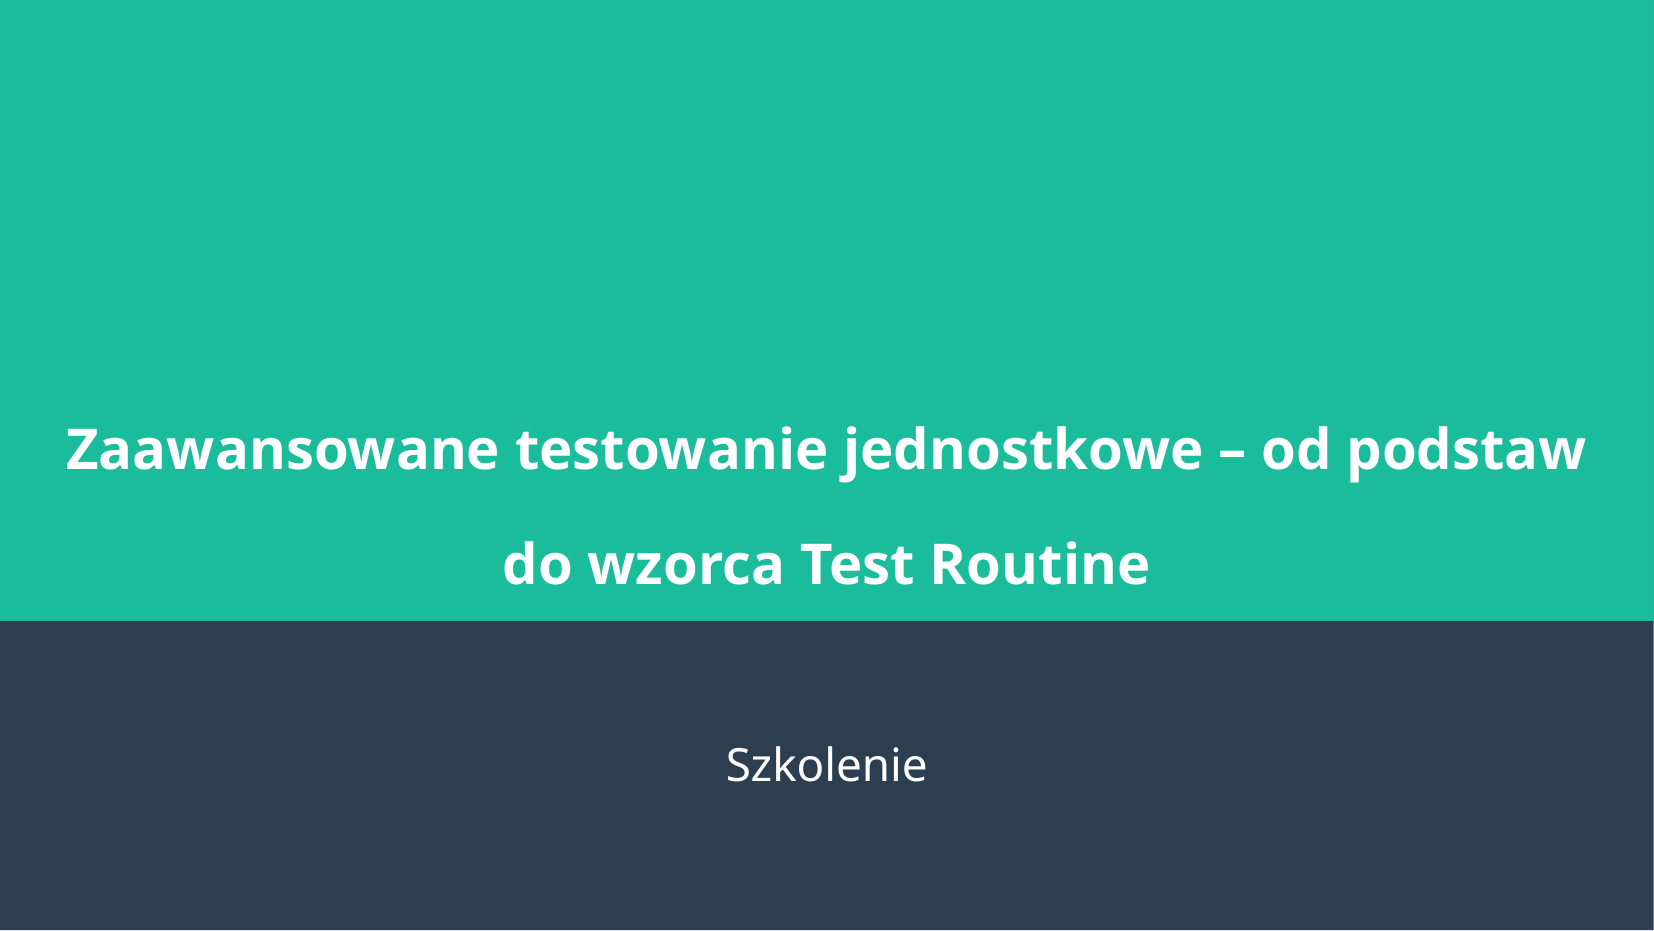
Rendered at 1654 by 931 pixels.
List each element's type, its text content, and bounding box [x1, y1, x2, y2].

title Zaawansowane testowanie jednostkowe – od podstaw do wzorca Test Routine [59, 370, 1595, 642]
subtitle Szkolenie [59, 642, 1595, 886]
